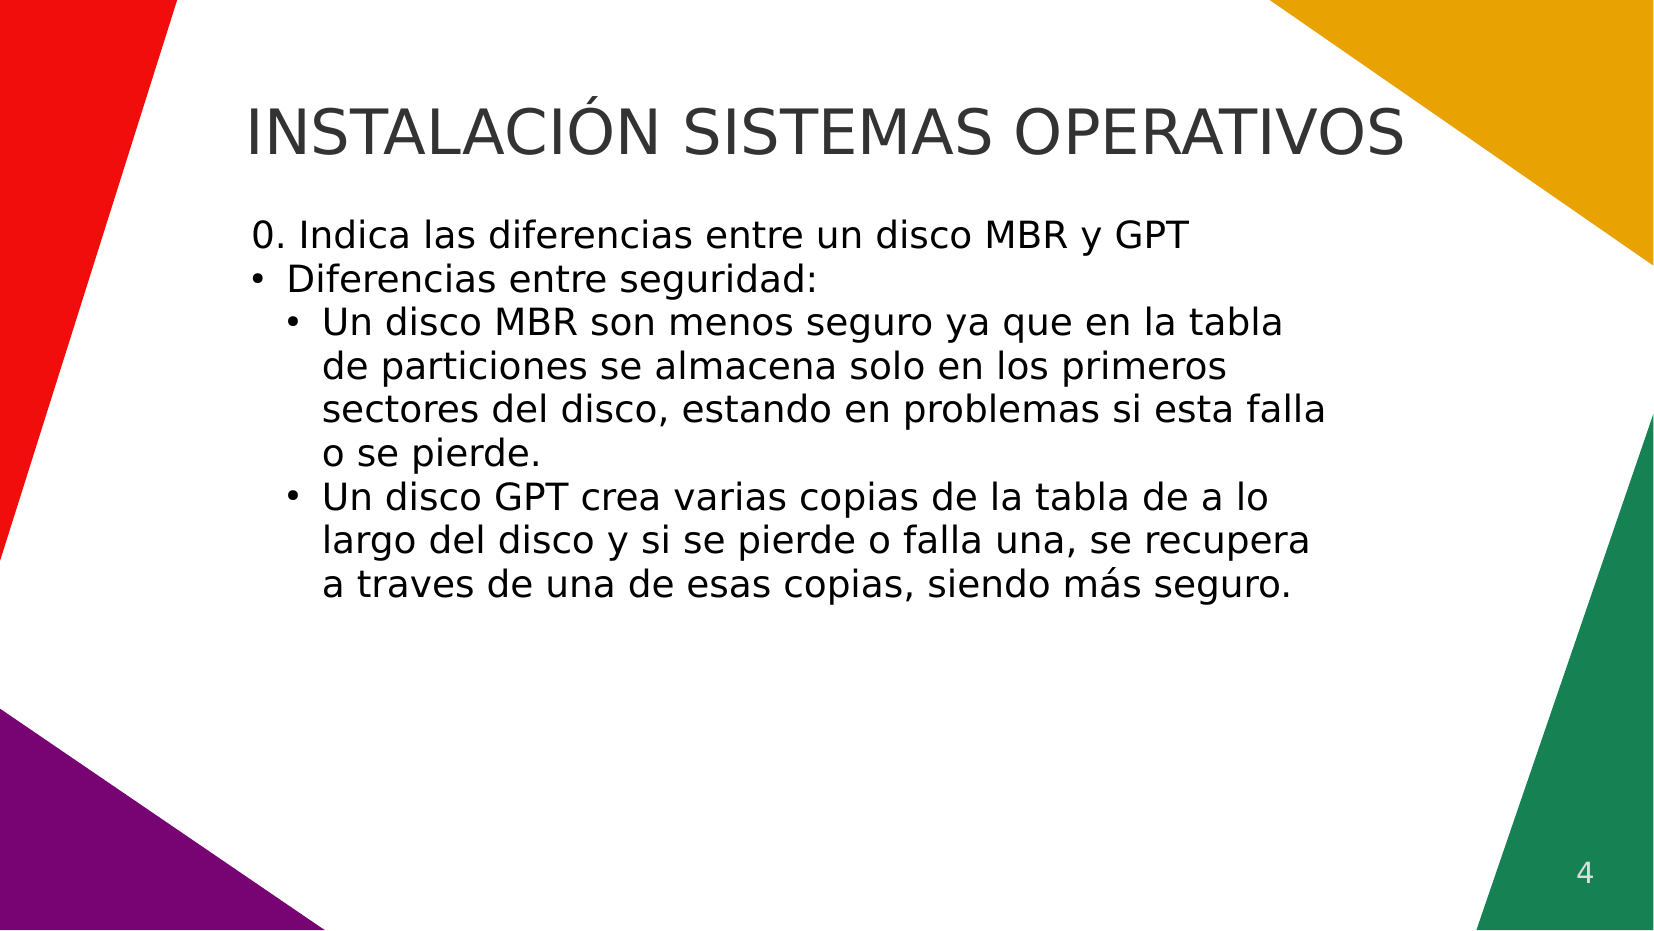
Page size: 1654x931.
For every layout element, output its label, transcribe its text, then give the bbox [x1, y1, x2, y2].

text_box 0. Indica las diferencias entre un disco MBR y GPT Diferencias entre seguridad: Un disco MBR son menos seguro ya que en la tabla de particiones se almacena solo en los primeros sectores del disco, estando en problemas si esta falla o se pierde. Un disco GPT crea varias copias de la tabla de a lo largo del disco y si se pierde o falla una, se recupera a traves de una de esas copias, siendo más seguro. [236, 206, 1359, 827]
title INSTALACIÓN SISTEMAS OPERATIVOS [118, 59, 1536, 207]
